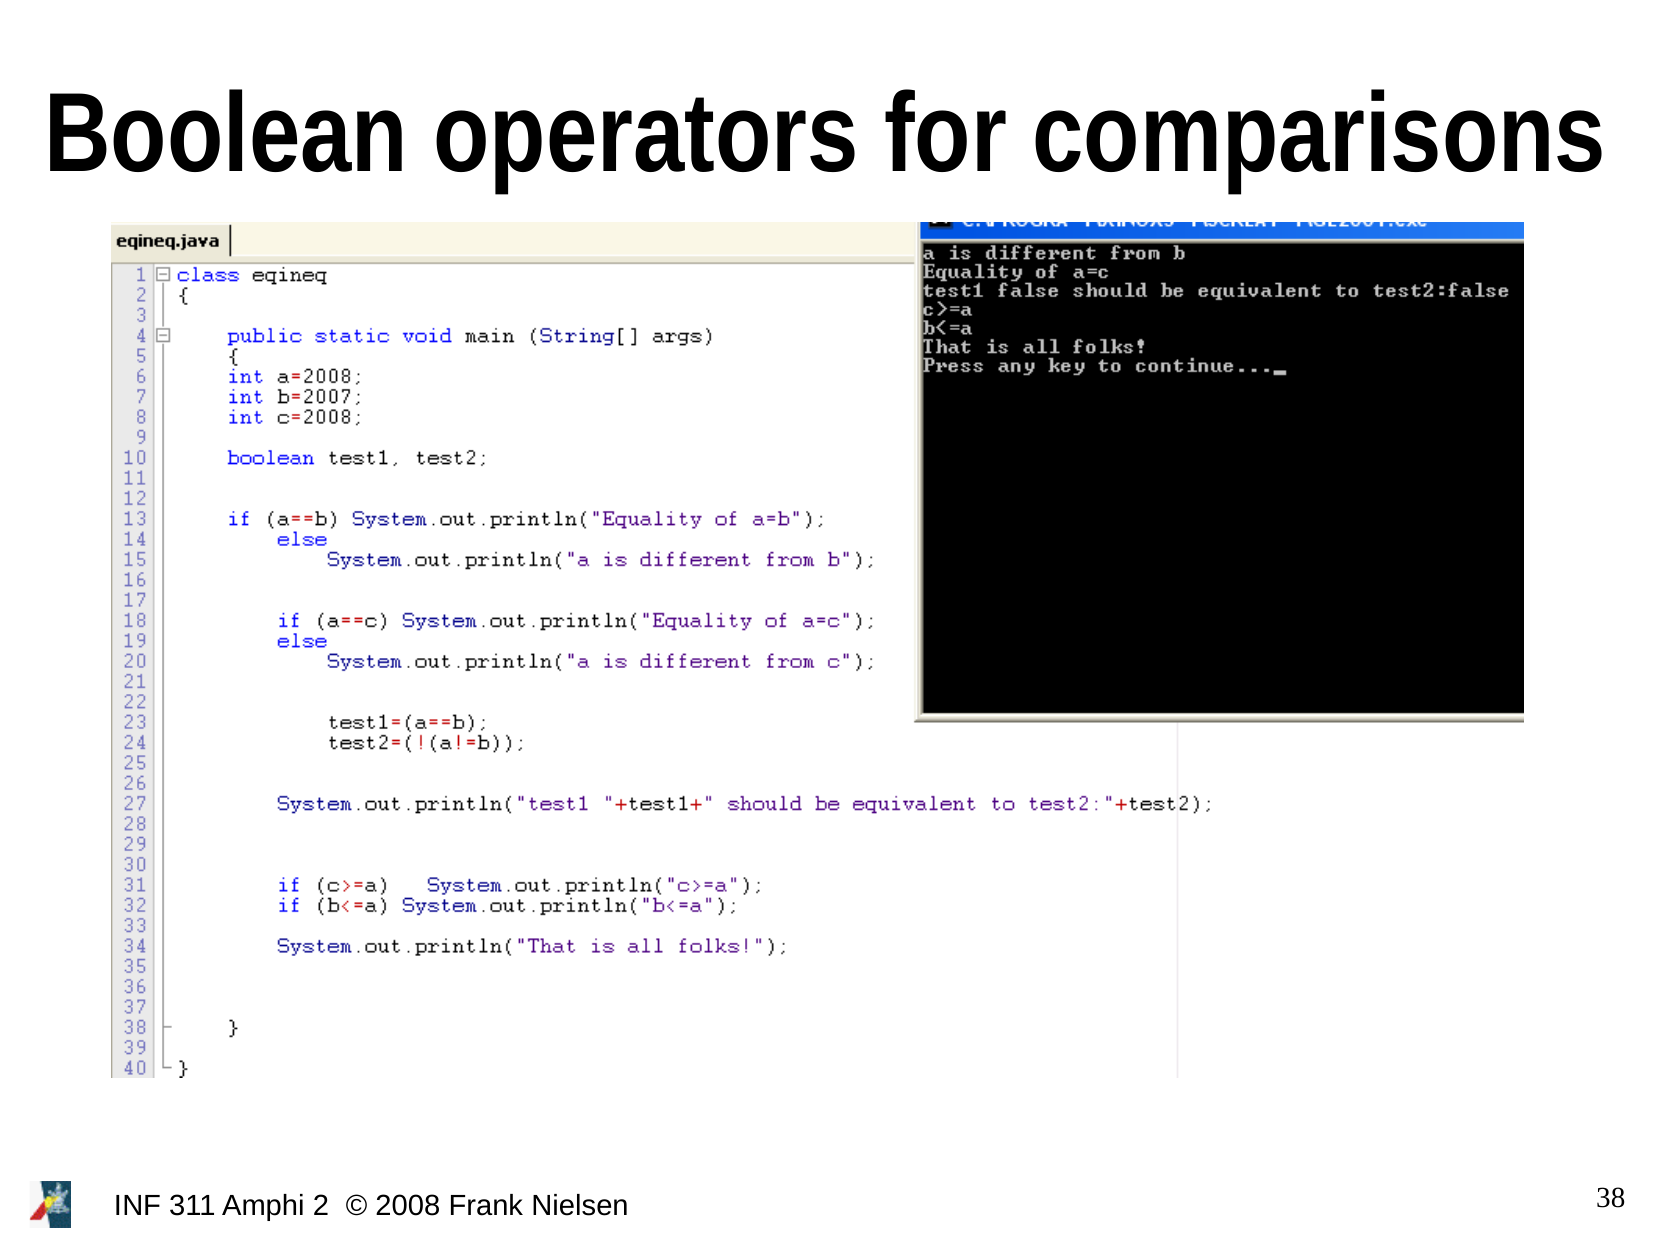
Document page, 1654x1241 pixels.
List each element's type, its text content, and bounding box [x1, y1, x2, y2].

text_box Boolean operators for comparisons [29, 59, 1654, 355]
picture [29, 1181, 71, 1228]
picture [111, 355, 1524, 1078]
